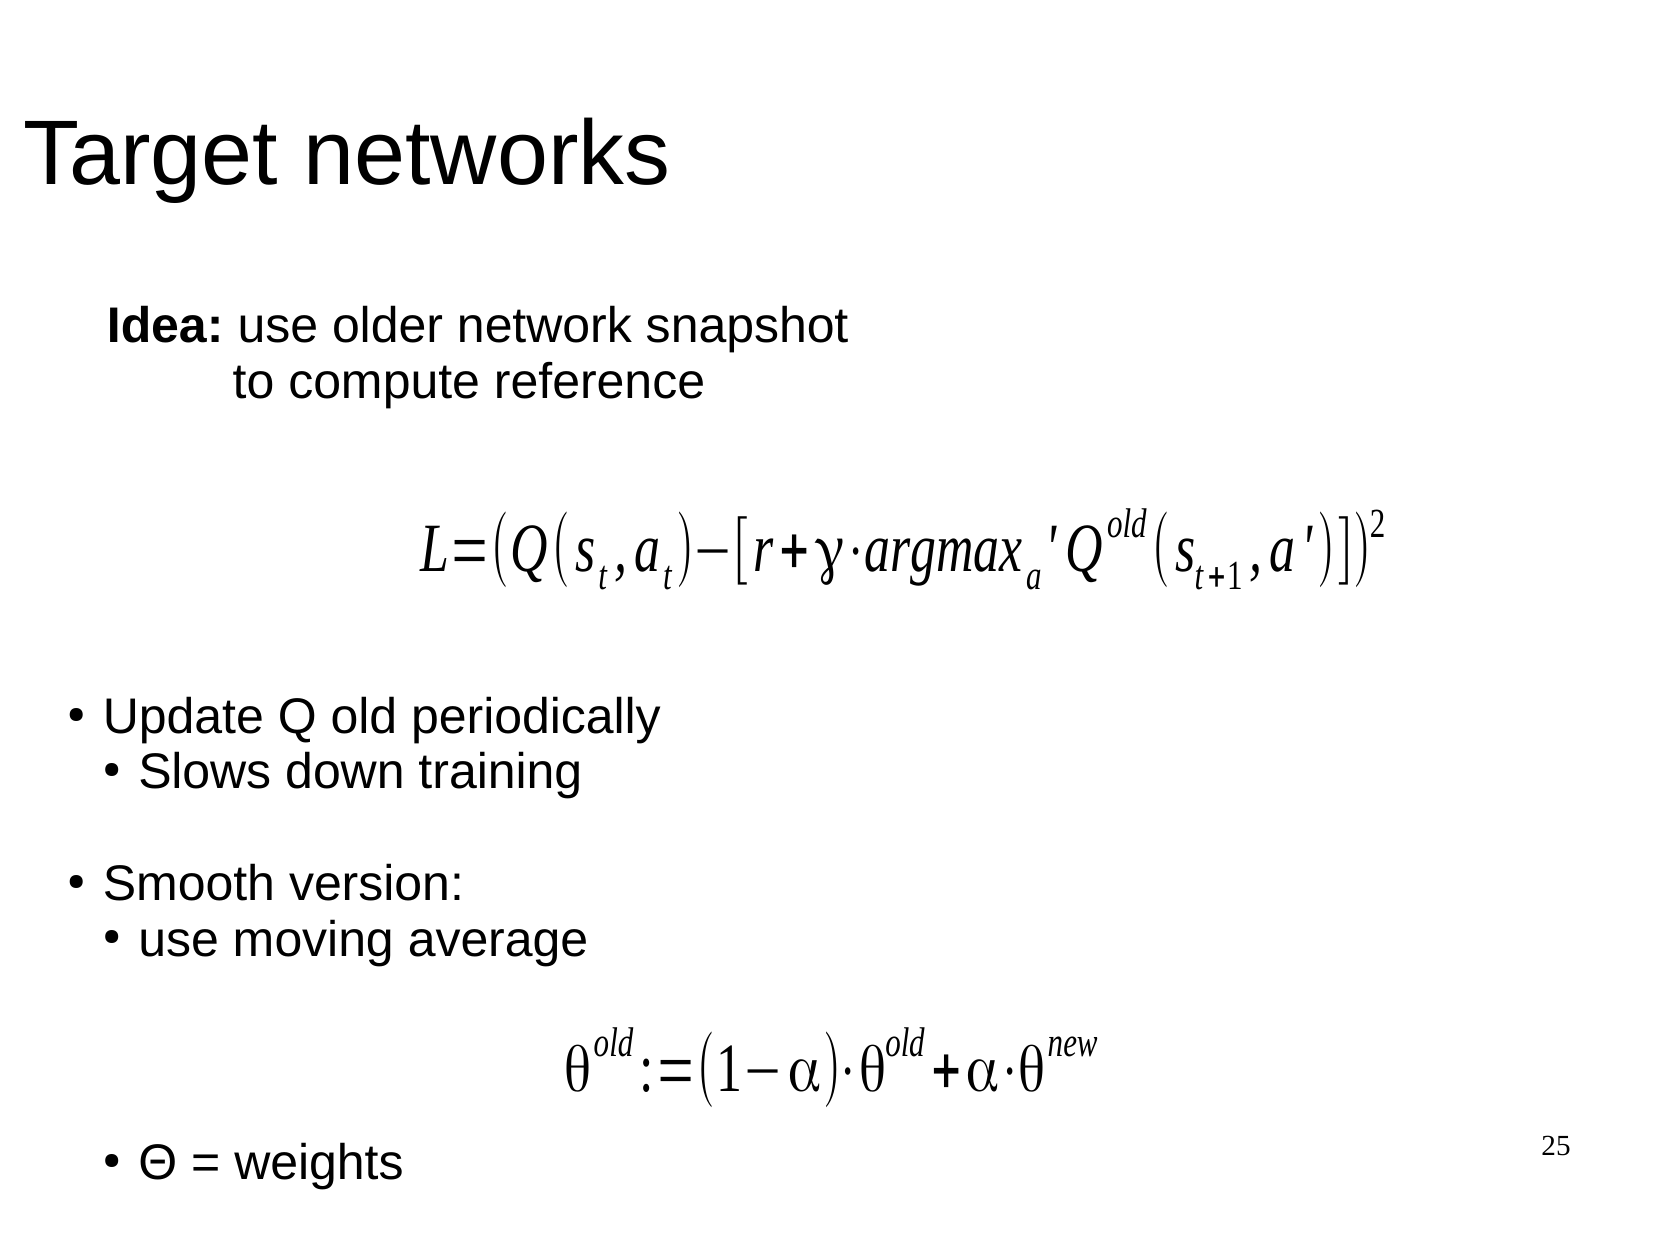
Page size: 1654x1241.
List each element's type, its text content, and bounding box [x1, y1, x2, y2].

text_box Idea: use older network snapshot to compute reference Update Q old periodically Slows down training Smooth version: use moving average Θ = weights [17, 234, 921, 1207]
chart [551, 1017, 1111, 1110]
chart [403, 498, 1399, 597]
title Target networks [23, 49, 1512, 257]
